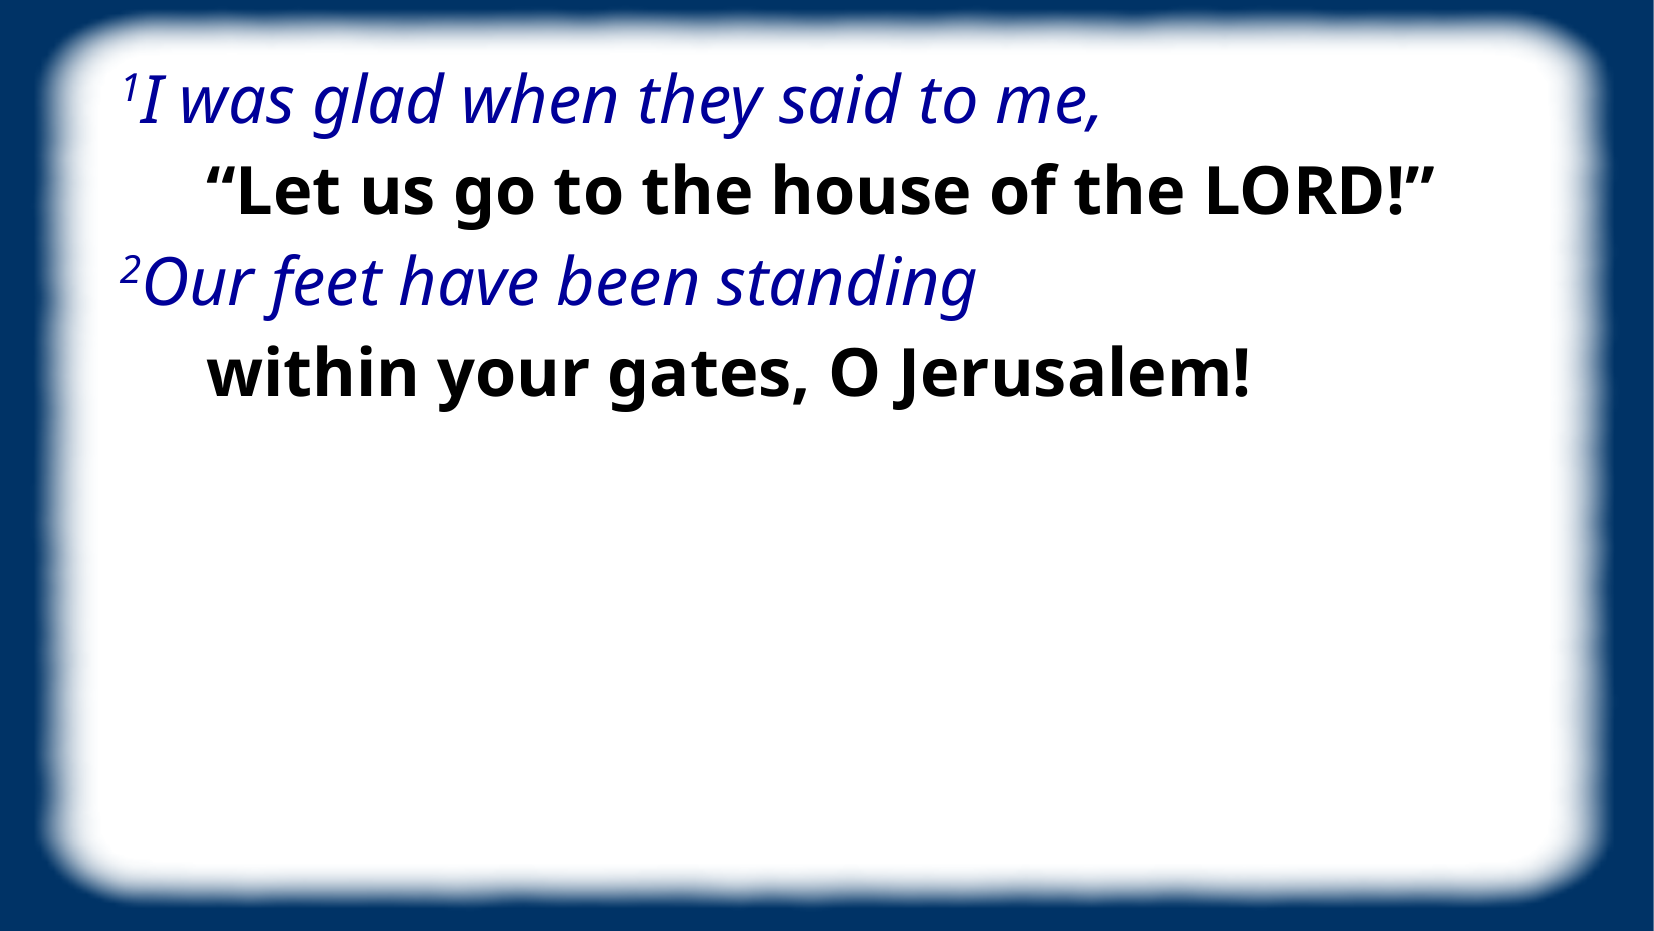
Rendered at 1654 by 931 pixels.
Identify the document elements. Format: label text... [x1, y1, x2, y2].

picture [0, 0, 1654, 931]
text_box 1I was glad when they said to me, “Let us go to the house of the LORD!” 2Our feet have been standing within your gates, O Jerusalem! [105, 45, 1561, 415]
